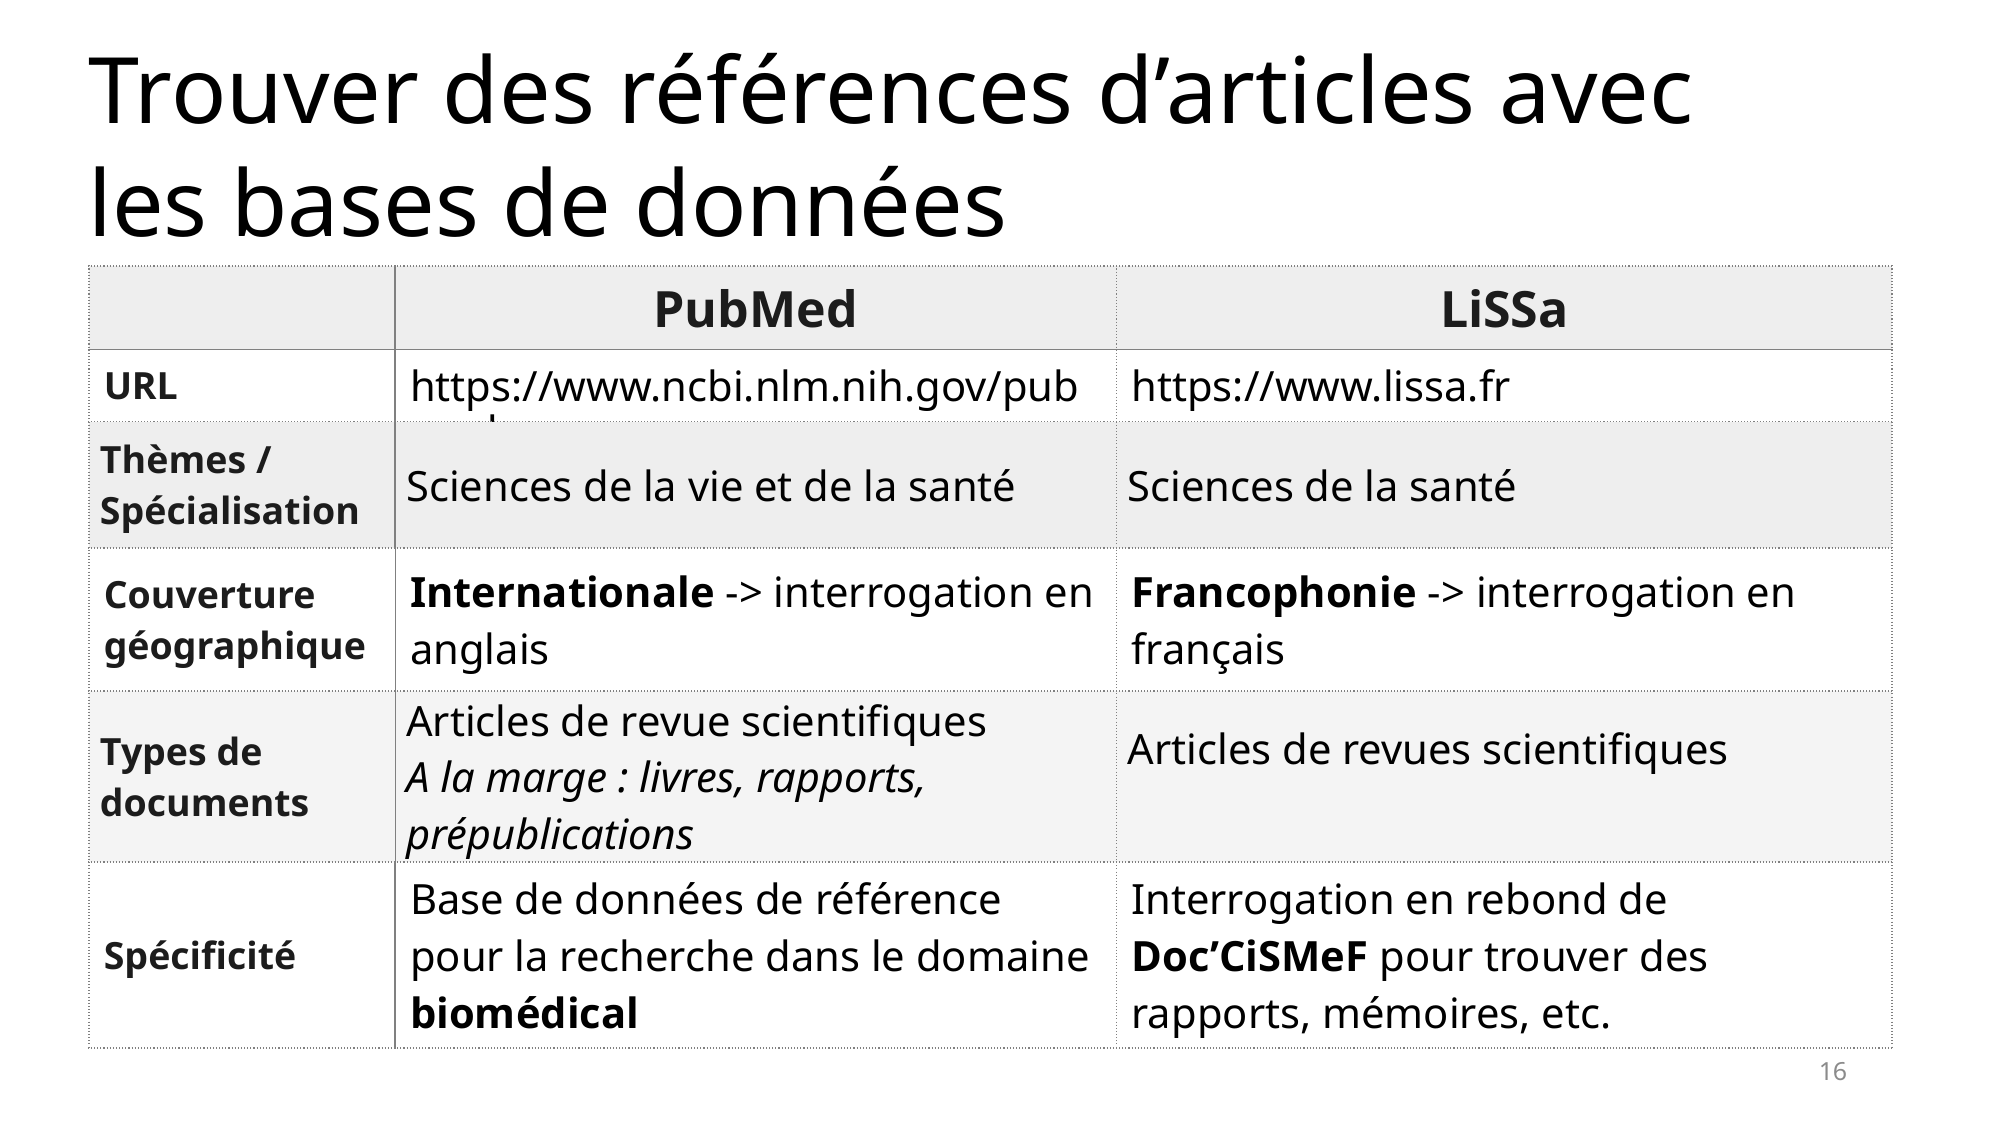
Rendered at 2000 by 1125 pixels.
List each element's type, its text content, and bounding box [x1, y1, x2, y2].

table_cell Types de documents [89, 691, 395, 862]
table_cell URL [89, 350, 394, 422]
table_cell Articles de revue scientifiques A la marge : livres, rapports, prépublications [396, 691, 1117, 862]
table_cell Francophonie -> interrogation en français [1117, 548, 1892, 691]
table_cell Thèmes / Spécialisation [89, 422, 394, 548]
table_cell Sciences de la santé [1117, 422, 1892, 548]
table_cell Couverture géographique [89, 548, 395, 691]
table_cell Spécificité [89, 862, 394, 1048]
table_header [89, 266, 394, 349]
table_cell https://www.lissa.fr [1117, 350, 1892, 422]
table_cell Articles de revues scientifiques [1117, 691, 1892, 862]
table_header PubMed [396, 266, 1117, 349]
table_cell Sciences de la vie et de la santé [396, 422, 1117, 548]
table_cell https://www.ncbi.nlm.nih.gov/pubmed [396, 350, 1117, 422]
table_cell Interrogation en rebond de Doc’CiSMeF pour trouver des rapports, mémoires, etc. [1117, 862, 1892, 1048]
table_cell Base de données de référence pour la recherche dans le domaine biomédical [396, 862, 1117, 1048]
title Trouver des références d’articles avec les bases de données [88, 0, 1814, 266]
table_cell Internationale -> interrogation en anglais [396, 548, 1117, 691]
table_header LiSSa [1117, 266, 1892, 349]
